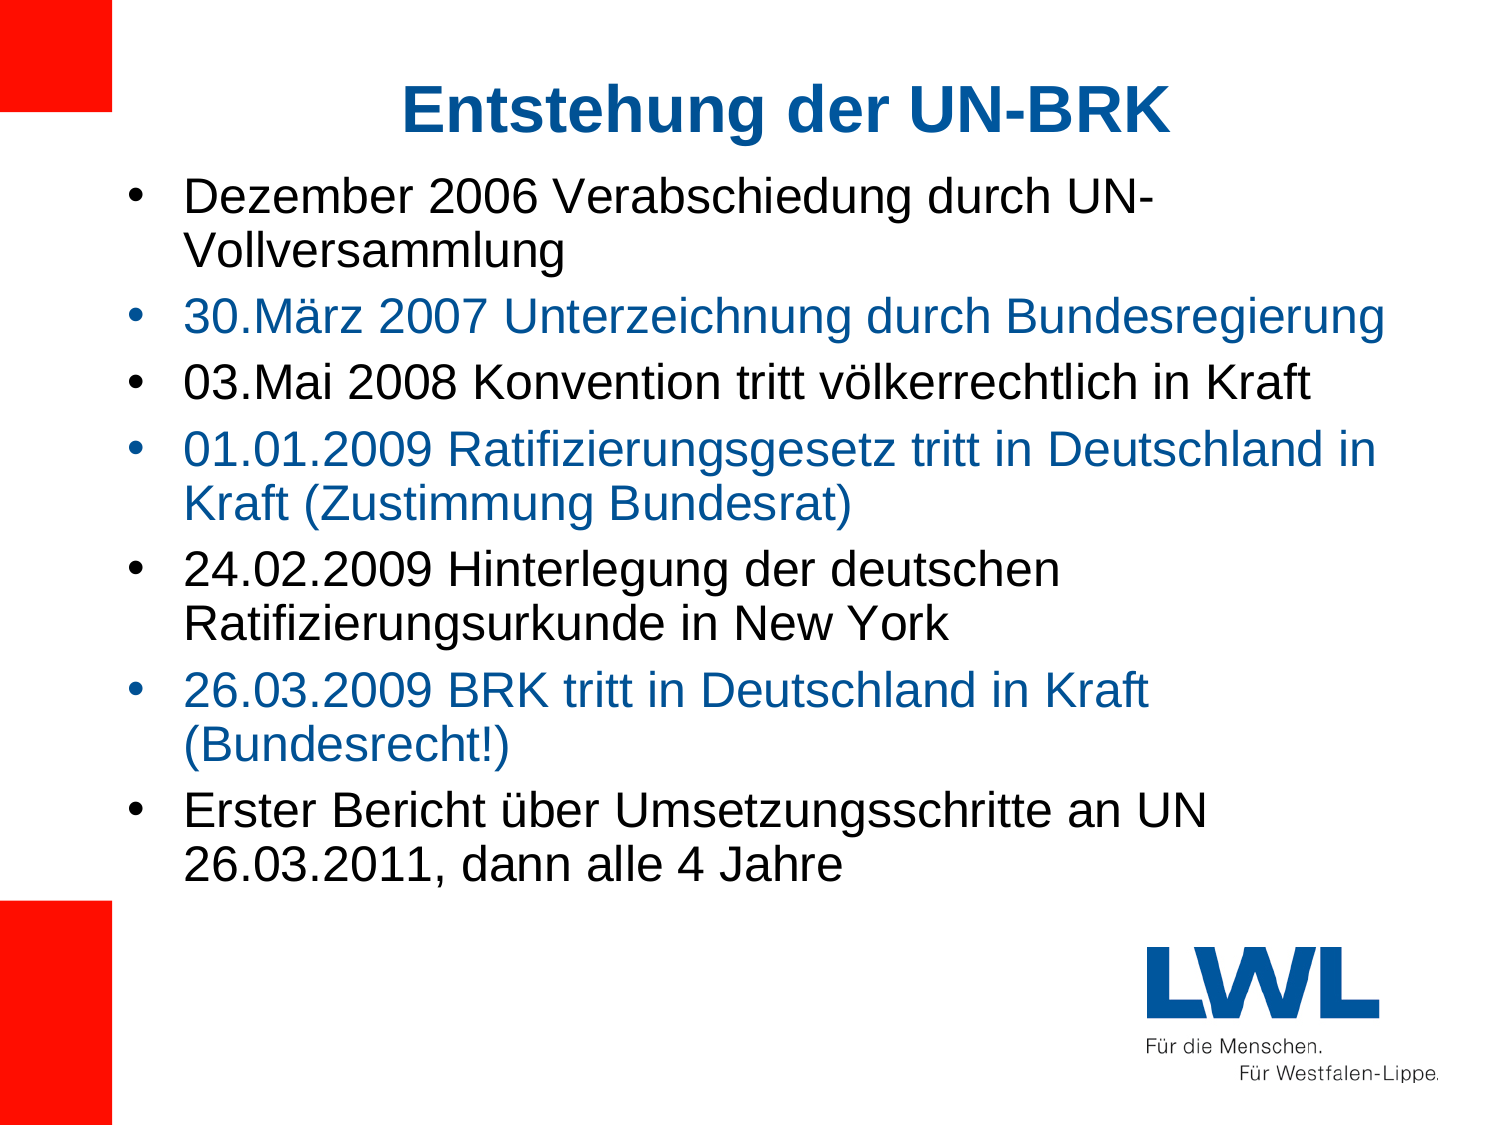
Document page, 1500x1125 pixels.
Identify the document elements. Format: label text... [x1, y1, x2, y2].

list Dezember 2006 Verabschiedung durch UN-Vollversammlung 30.März 2007 Unterzeichnung durch Bundesregierung 03.Mai 2008 Konvention tritt völkerrechtlich in Kraft 01.01.2009 Ratifizierungsgesetz tritt in Deutschland in Kraft (Zustimmung Bundesrat) 24.02.2009 Hinterlegung der deutschen Ratifizierungsurkunde in New York 26.03.2009 BRK tritt in Deutschland in Kraft (Bundesrecht!) Erster Bericht über Umsetzungsschritte an UN 26.03.2011, dann alle 4 Jahre [112, 162, 1402, 1021]
title Entstehung der UN-BRK [143, 0, 1431, 213]
picture [1147, 947, 1438, 1083]
